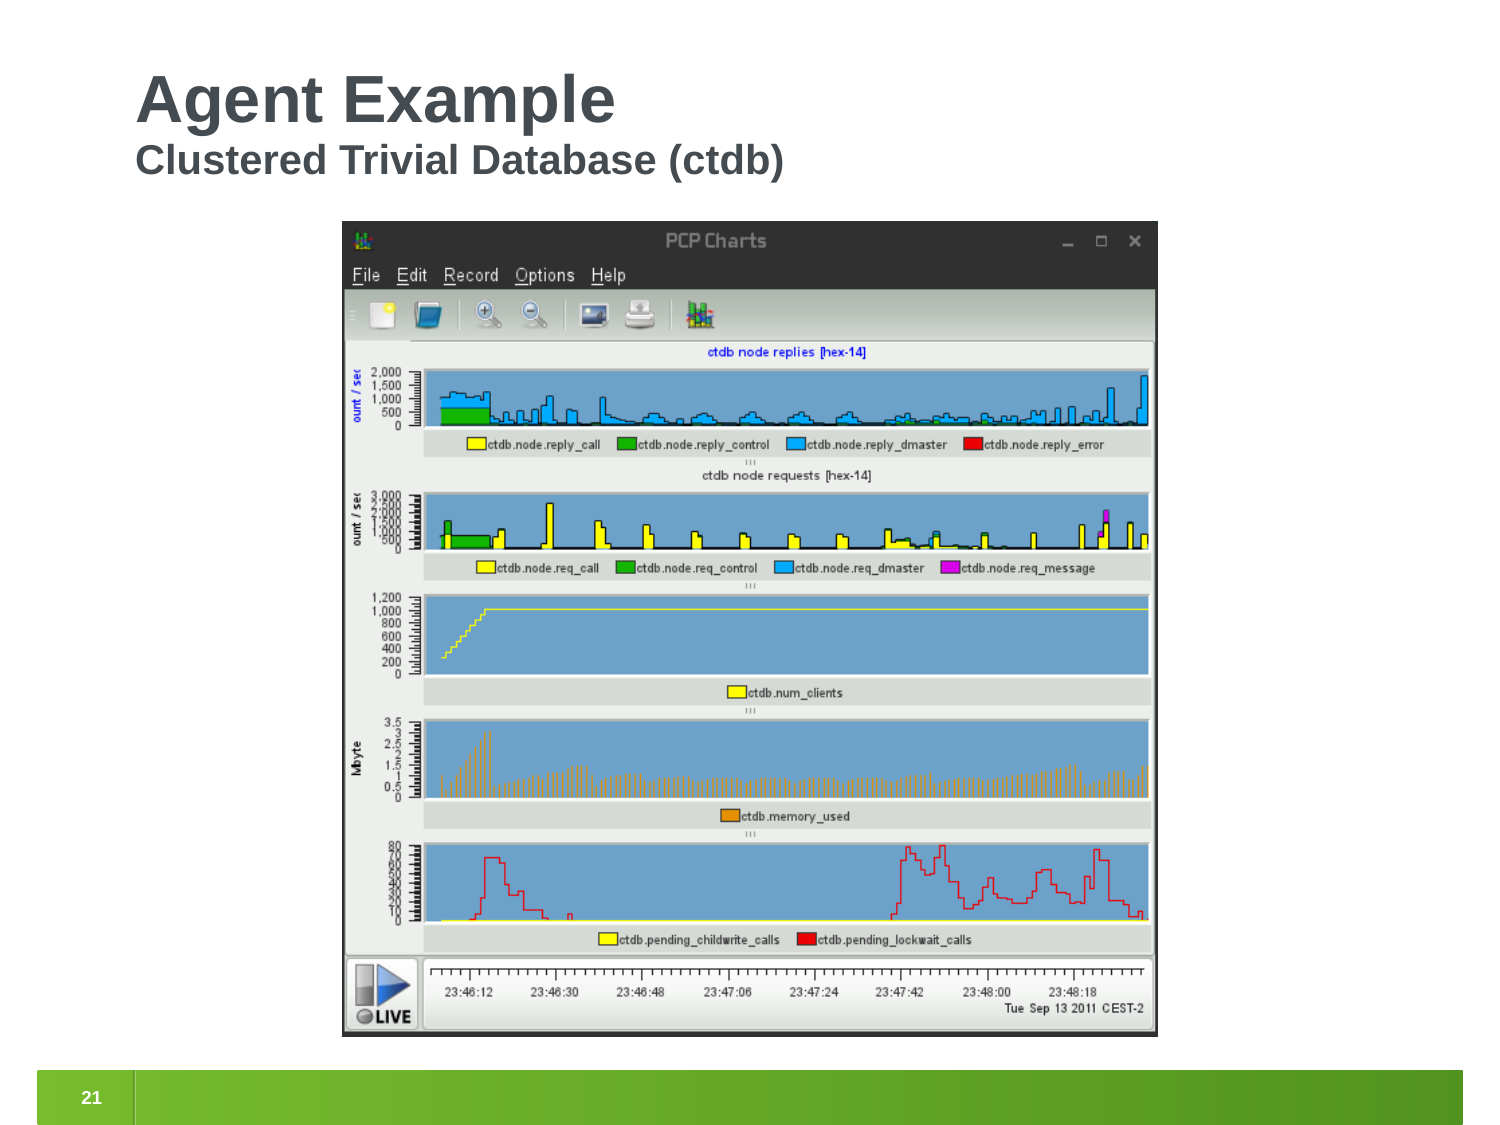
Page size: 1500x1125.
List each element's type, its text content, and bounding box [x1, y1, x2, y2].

title Agent Example Clustered Trivial Database (ctdb) [135, 49, 1372, 197]
picture [342, 221, 1158, 1037]
